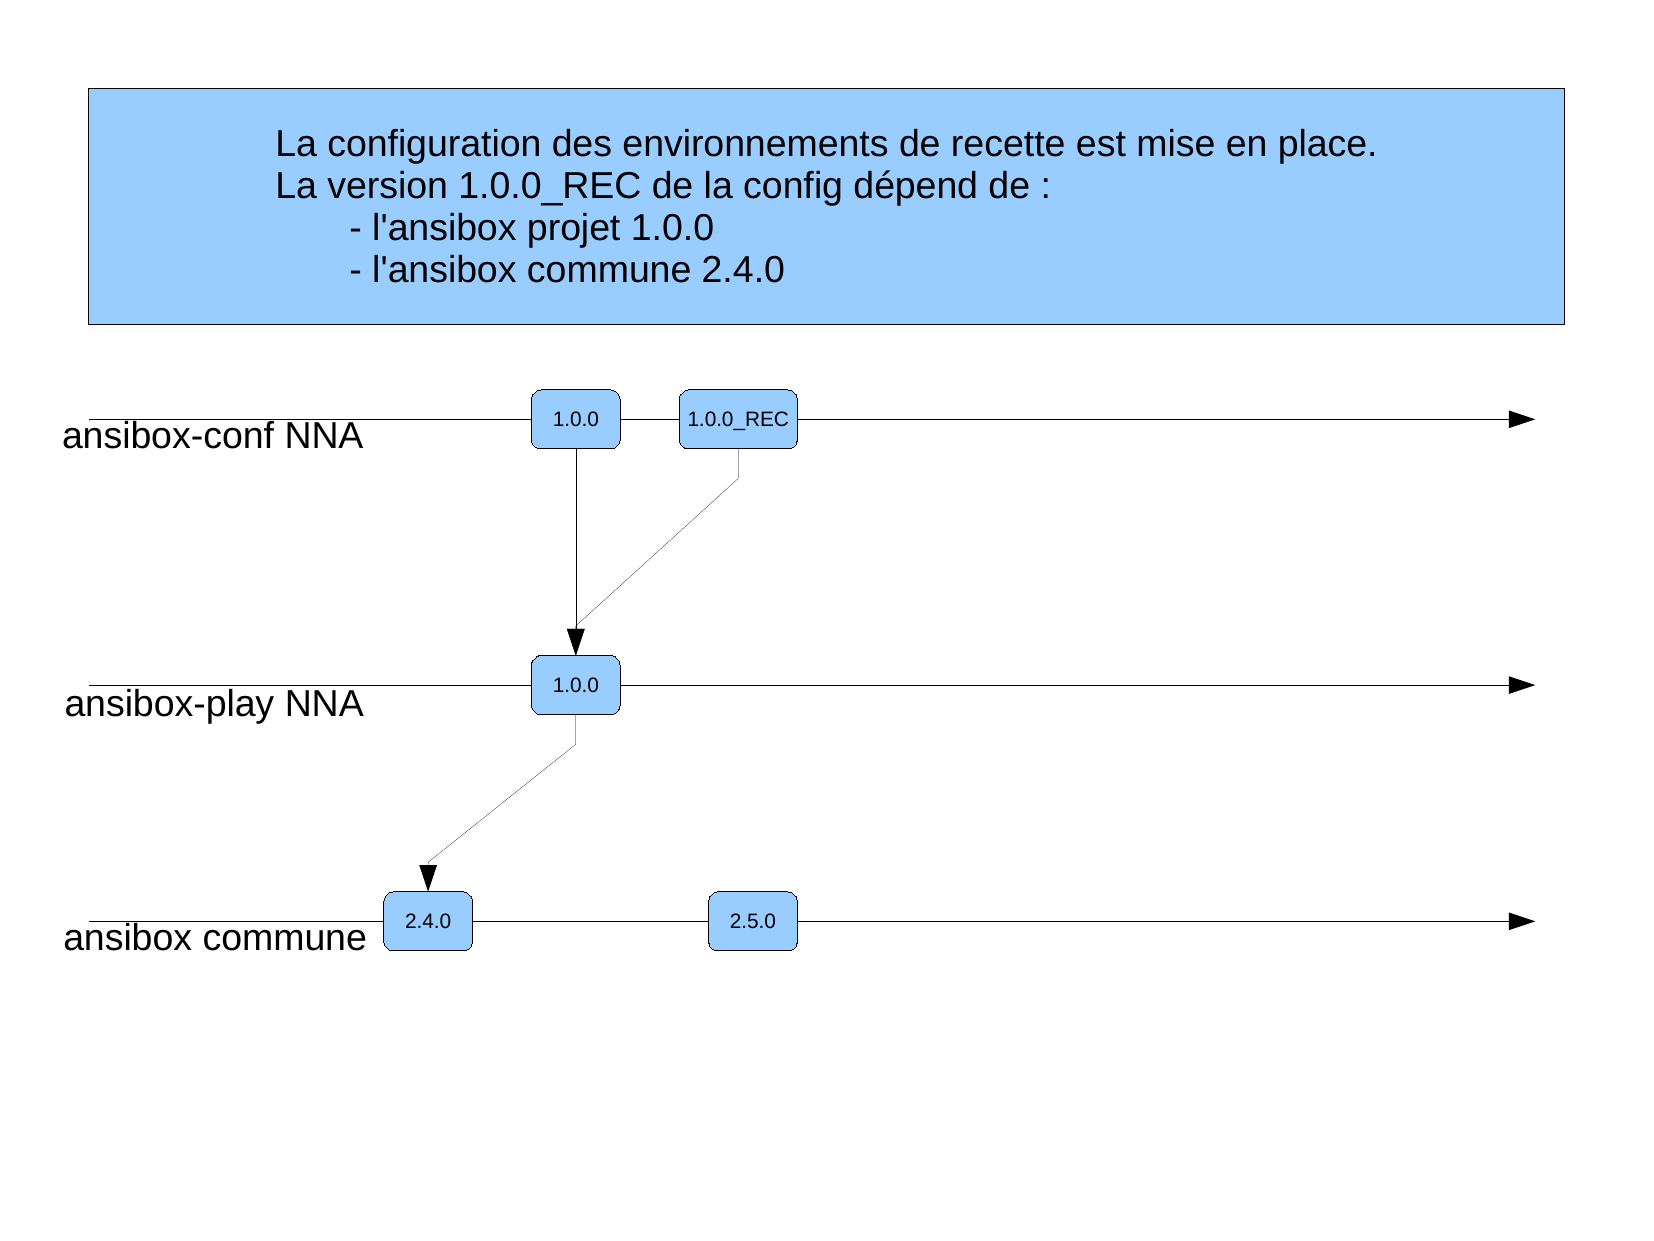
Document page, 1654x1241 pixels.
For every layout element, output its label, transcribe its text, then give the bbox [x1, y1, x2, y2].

text_box ansibox-conf NNA [47, 407, 379, 465]
text_box 1.0.0 [531, 389, 621, 449]
text_box ansibox-play NNA [49, 675, 378, 733]
text_box 2.5.0 [708, 891, 798, 951]
text_box ansibox commune [48, 909, 382, 967]
text_box 1.0.0_REC [679, 389, 798, 449]
text_box La configuration des environnements de recette est mise en place. La version 1.0.0_REC de la config dépend de : - l'ansibox projet 1.0.0 - l'ansibox commune 2.4.0 [88, 88, 1565, 325]
text_box 1.0.0 [531, 655, 621, 715]
text_box 2.4.0 [383, 891, 473, 951]
